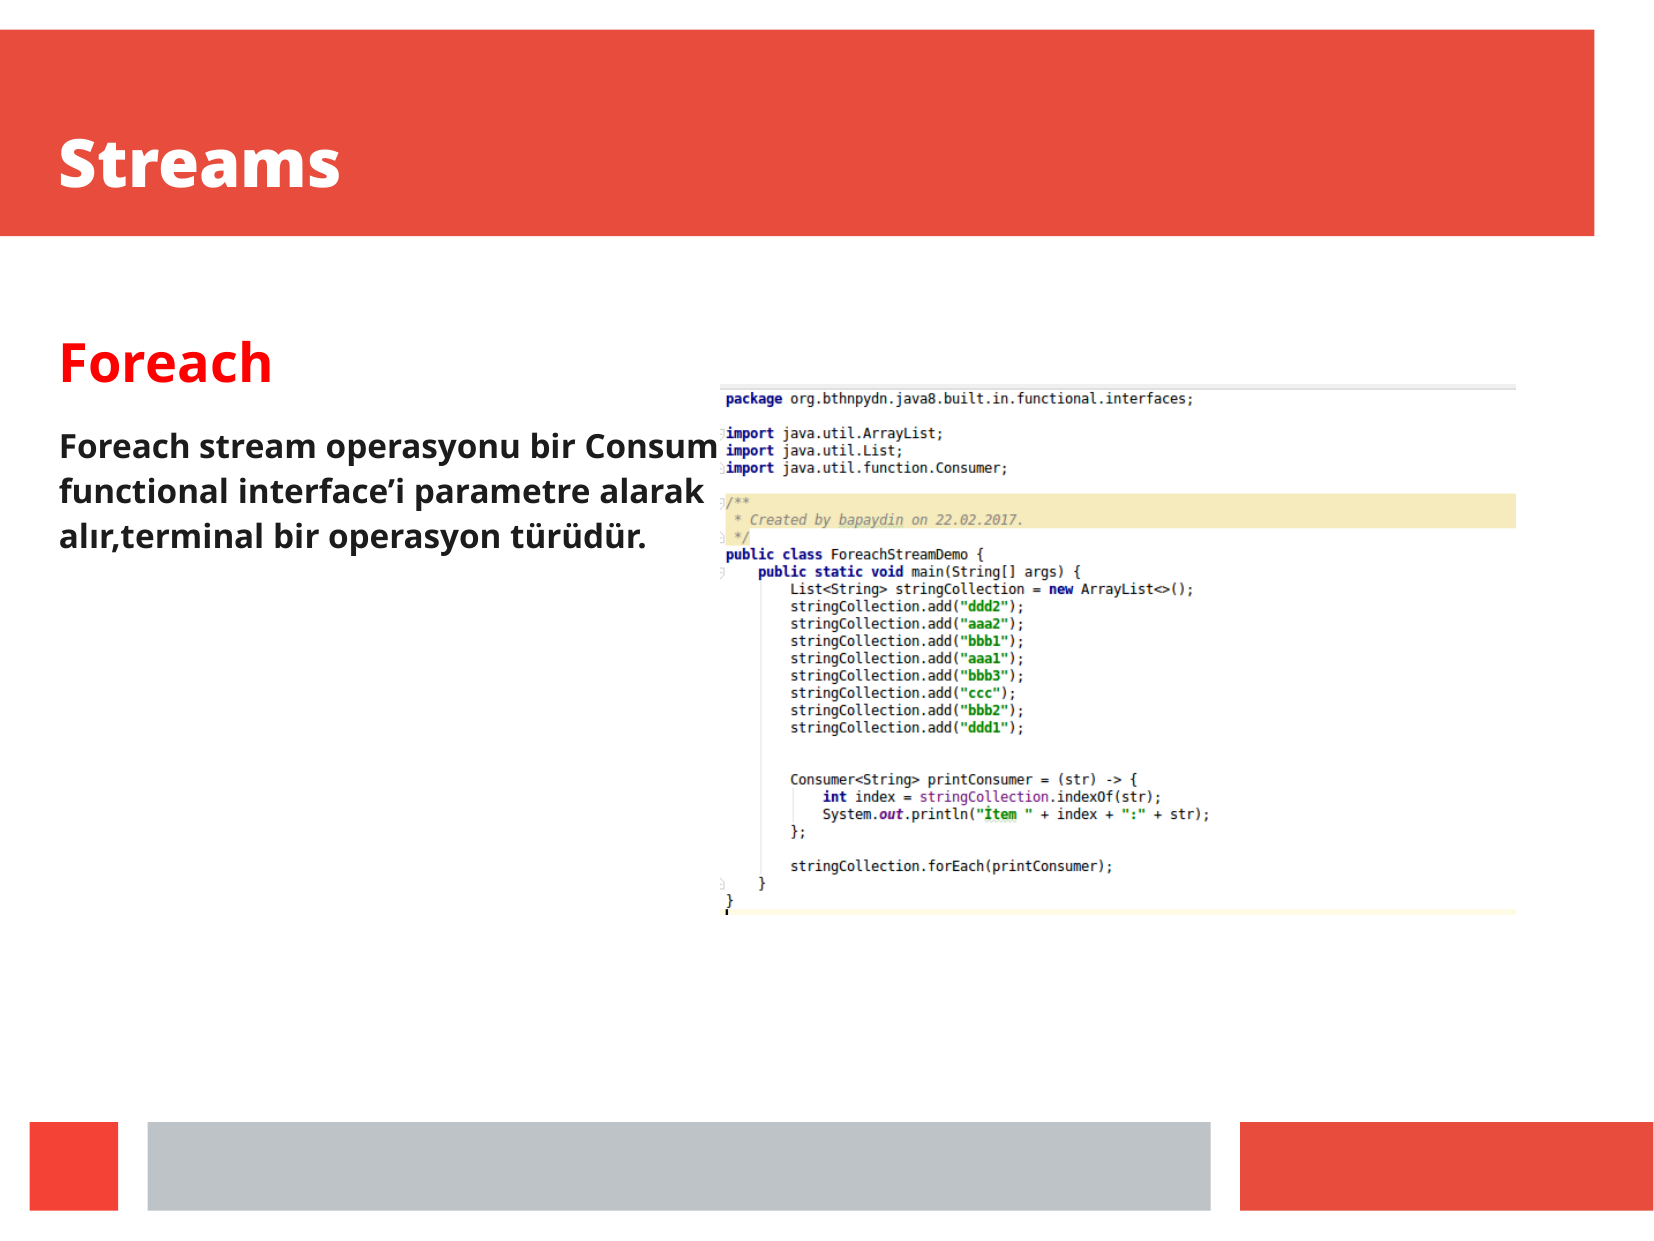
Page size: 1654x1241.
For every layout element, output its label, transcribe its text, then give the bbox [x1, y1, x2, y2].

title Streams [59, 59, 1595, 207]
list Foreach Foreach stream operasyonu bir Consumer functional interface’i parametre alarak alır,terminal bir operasyon türüdür. [59, 324, 794, 1093]
picture [720, 384, 1516, 915]
